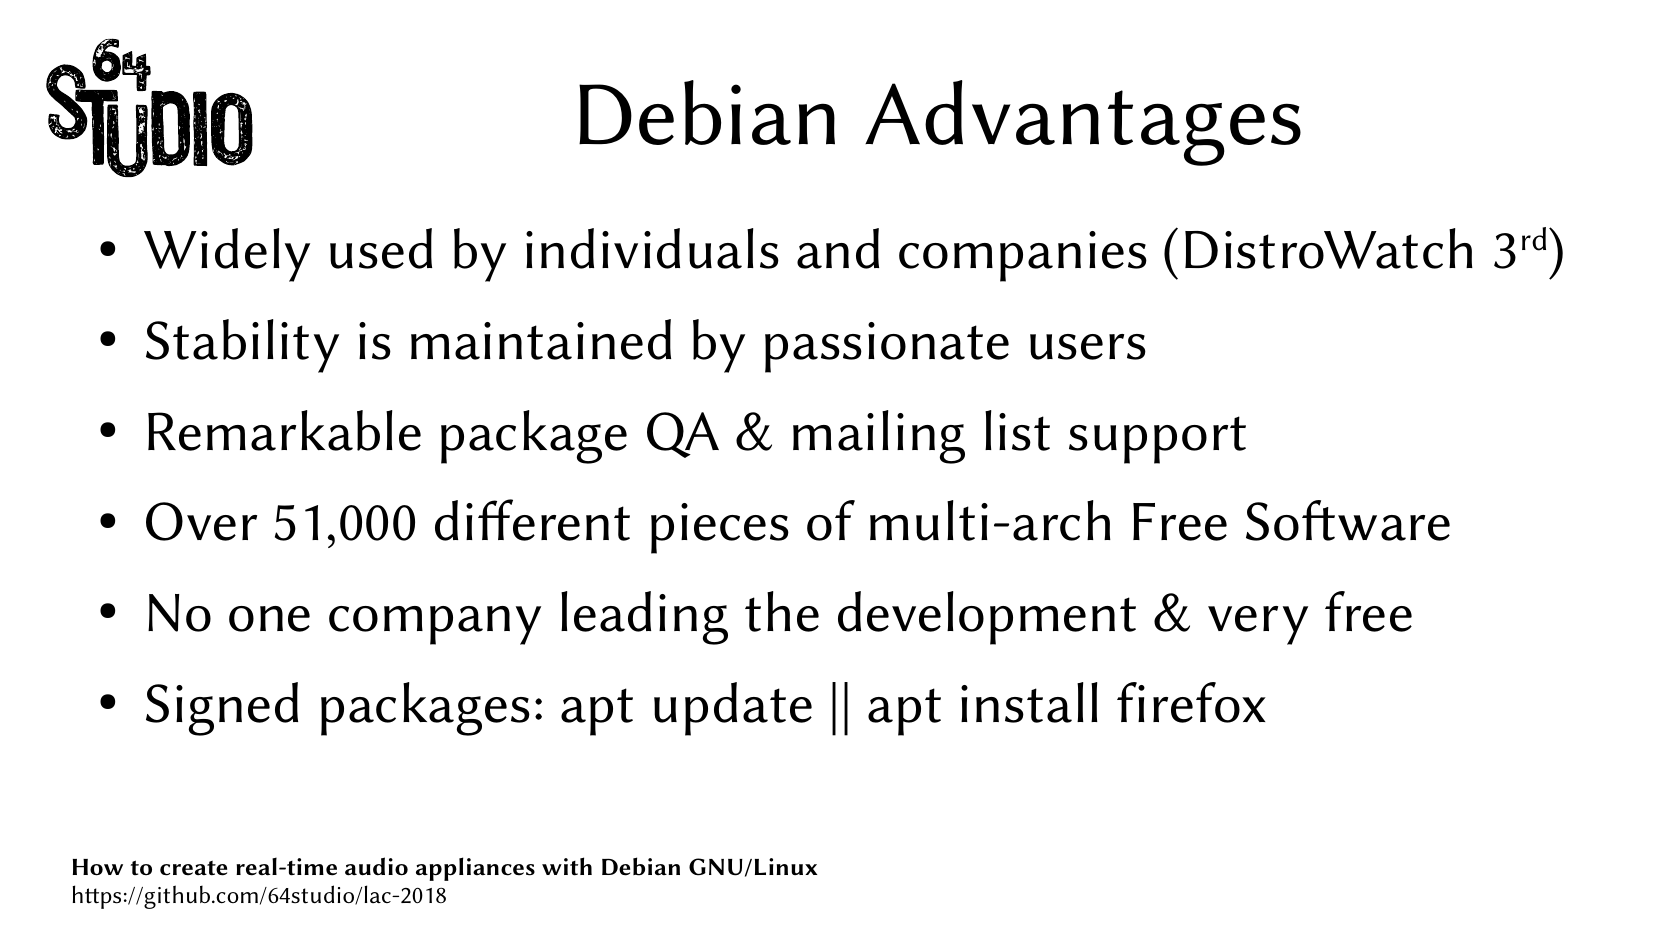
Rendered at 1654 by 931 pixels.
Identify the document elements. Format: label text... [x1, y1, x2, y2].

title Debian Advantages [307, 37, 1571, 193]
list Widely used by individuals and companies (DistroWatch 3rd) Stability is maintained by passionate users Remarkable package QA & mailing list support Over 51,000 different pieces of multi-arch Free Software No one company leading the development & very free Signed packages: apt update || apt install firefox [82, 217, 1571, 758]
